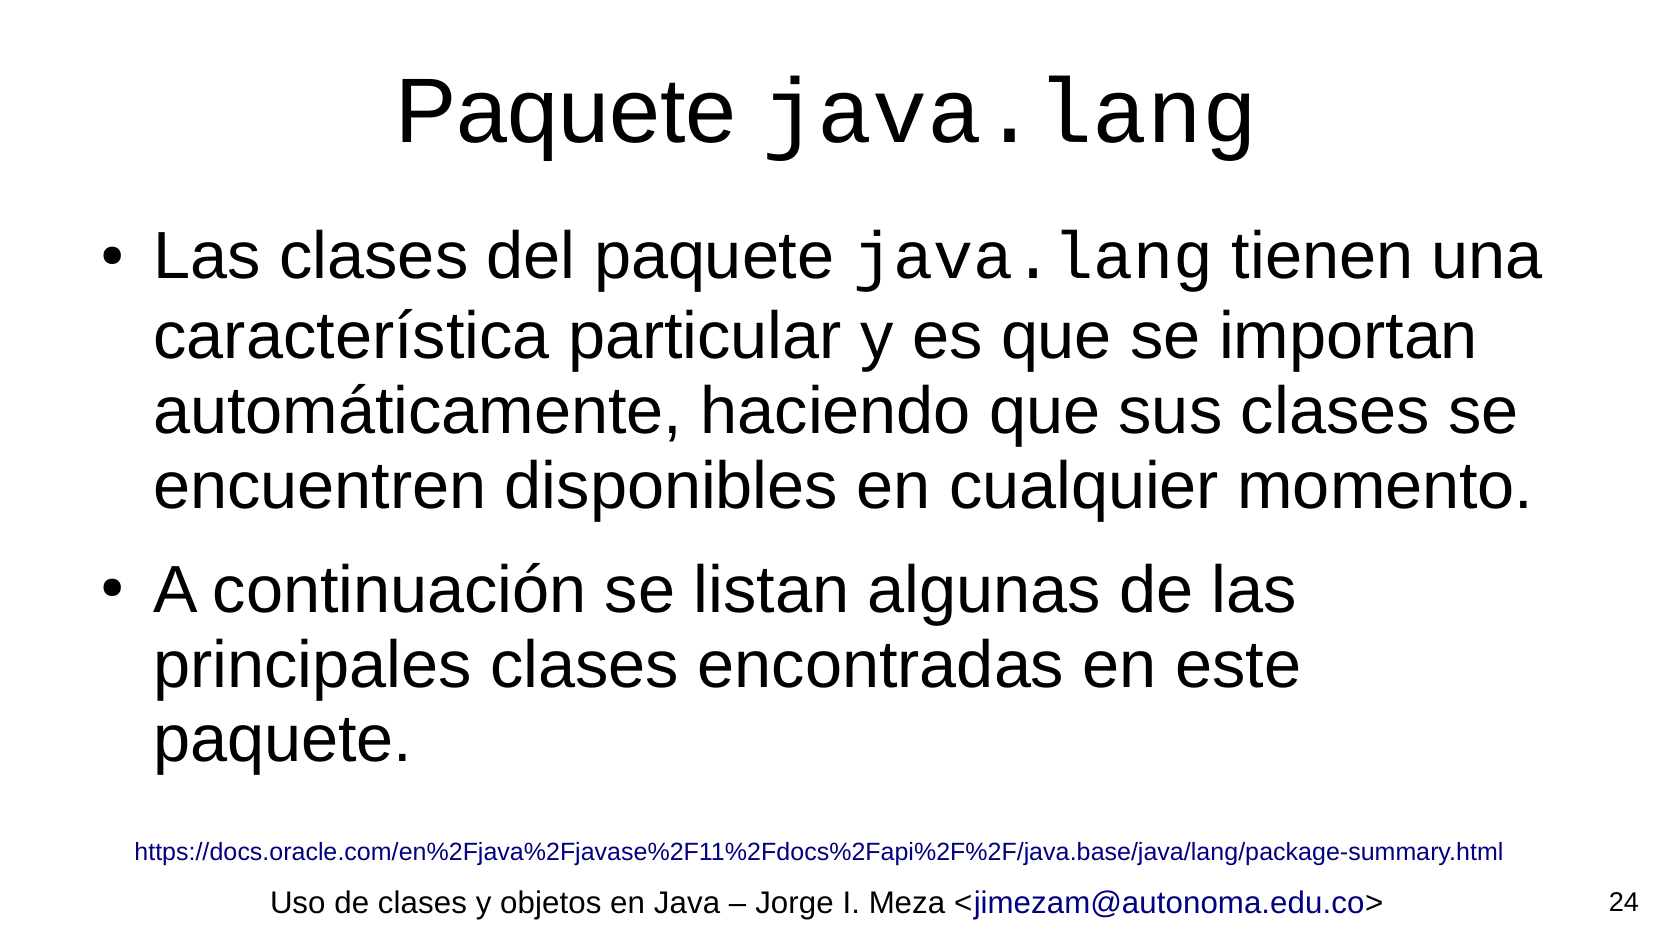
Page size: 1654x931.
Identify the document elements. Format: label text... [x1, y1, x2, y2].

text_box https://docs.oracle.com/en%2Fjava%2Fjavase%2F11%2Fdocs%2Fapi%2F%2F/java.base/java/lang/package-summary.html [119, 830, 1534, 873]
list Las clases del paquete java.lang tienen una característica particular y es que se importan automáticamente, haciendo que sus clases se encuentren disponibles en cualquier momento. A continuación se listan algunas de las principales clases encontradas en este paquete. [82, 217, 1571, 879]
title Paquete java.lang [82, 37, 1571, 193]
